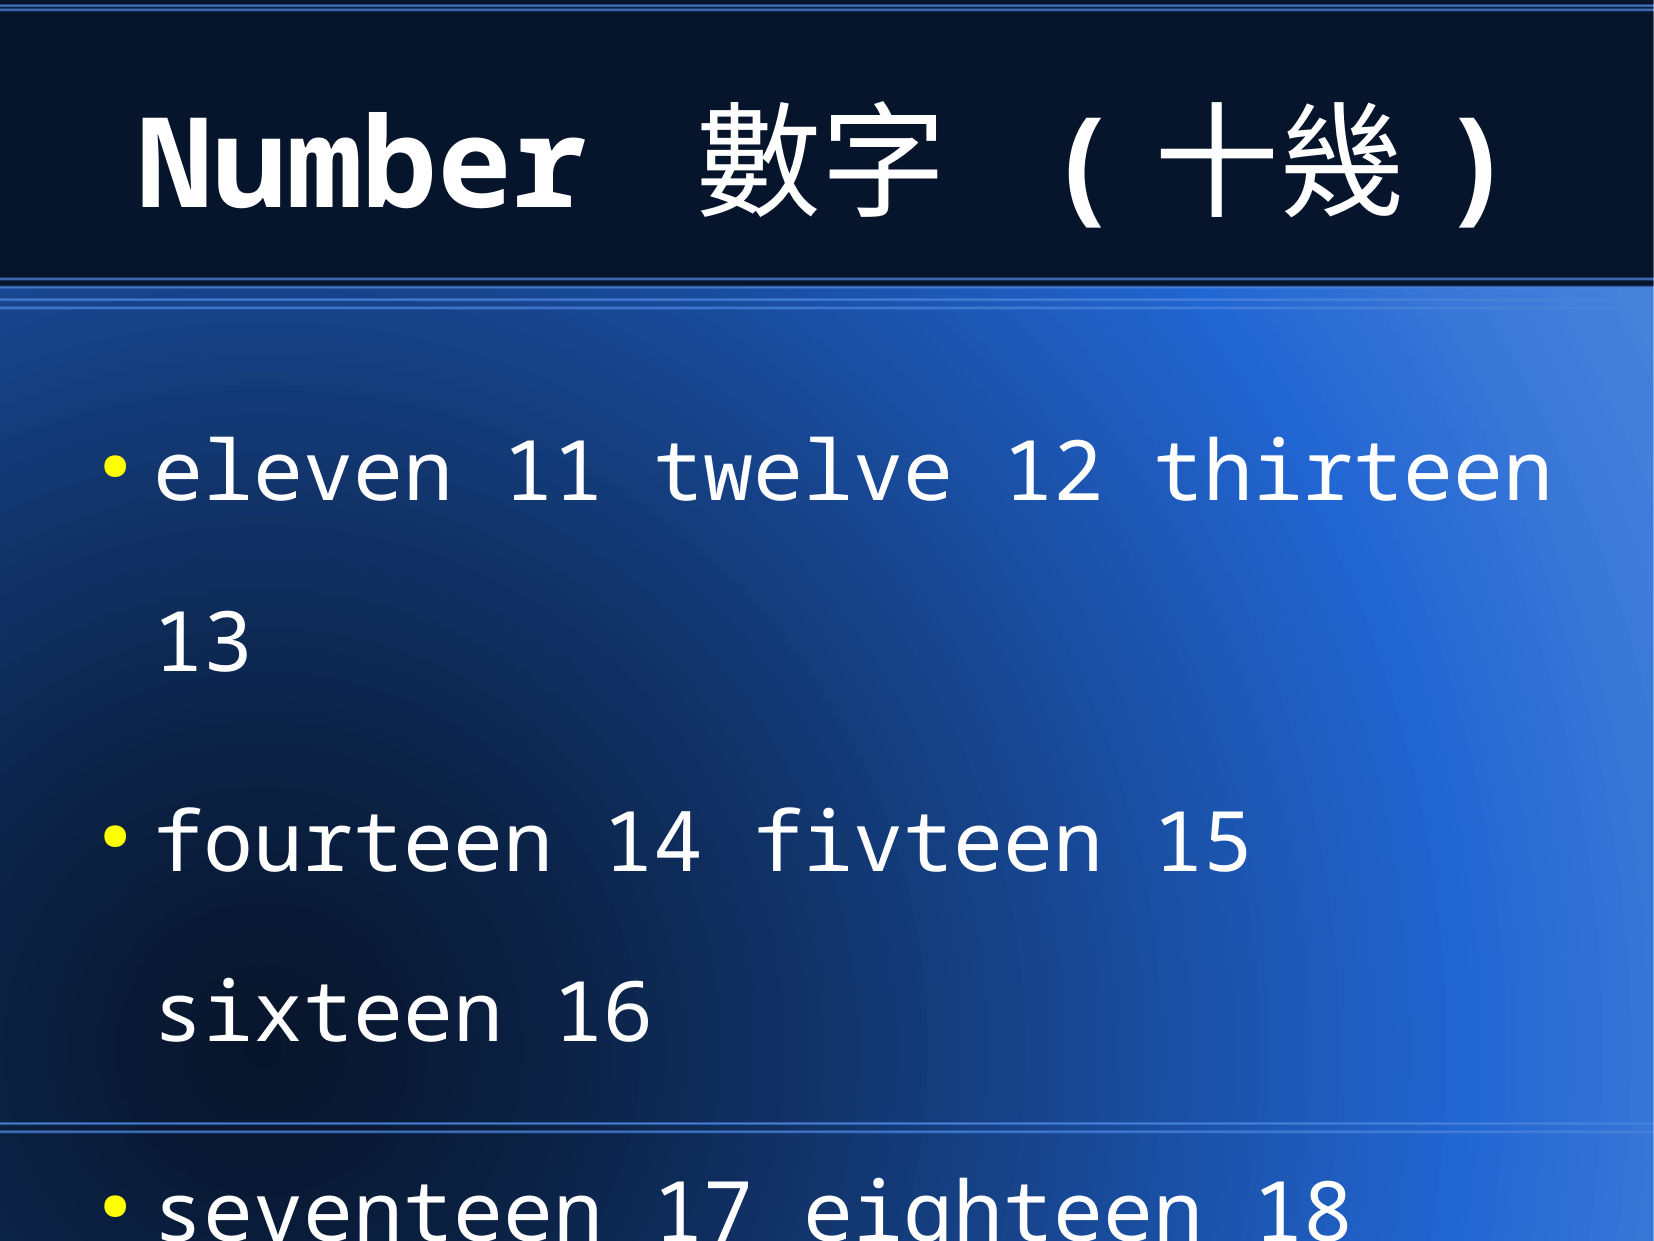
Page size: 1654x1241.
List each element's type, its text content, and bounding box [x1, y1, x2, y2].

picture [0, 0, 1654, 1241]
list eleven 11 twelve 12 thirteen 13 fourteen 14 fivteen 15 sixteen 16 seventeen 17 eighteen 18 nineteen 19 twenty 20 [82, 355, 1571, 1241]
title Number 數字 (十幾) [82, 49, 1571, 257]
